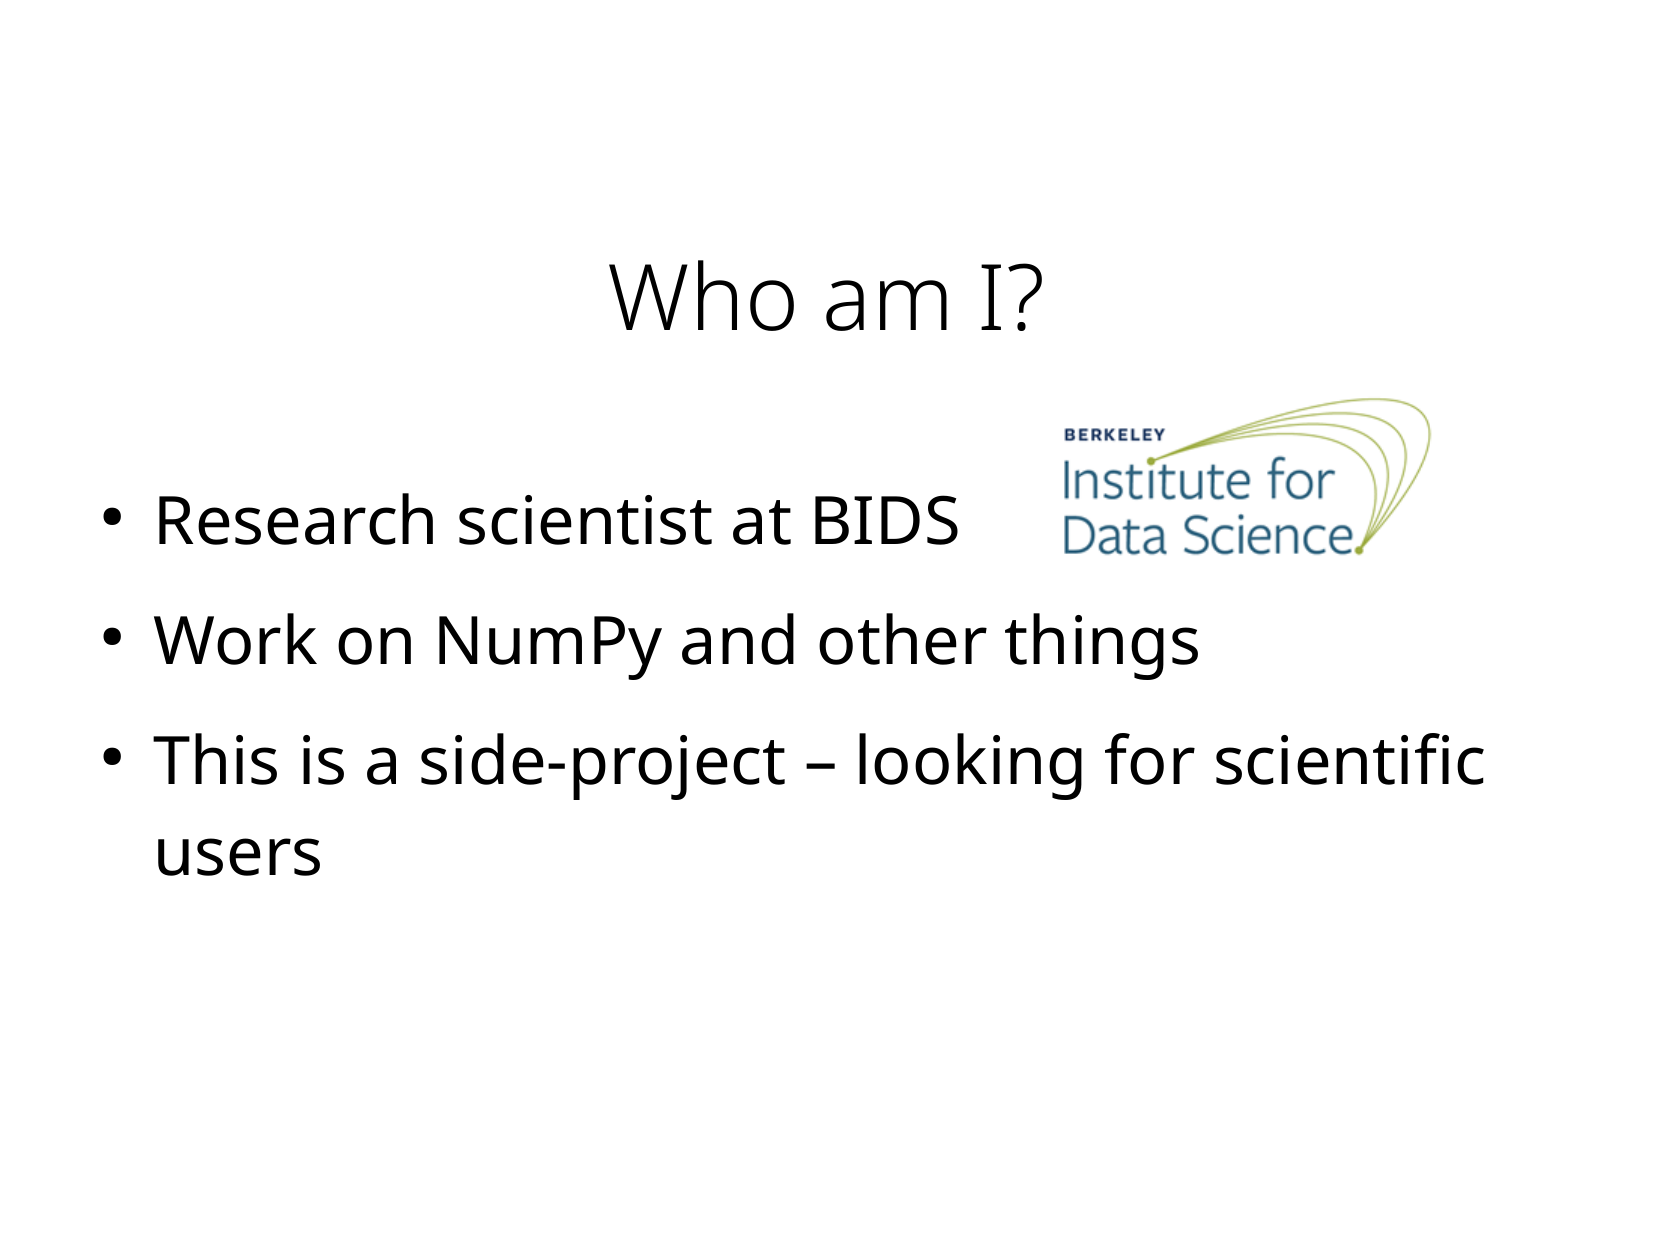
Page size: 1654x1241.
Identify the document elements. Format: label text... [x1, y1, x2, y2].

title Who am I? [82, 190, 1571, 399]
list Research scientist at BIDS Work on NumPy and other things This is a side-project – looking for scientific users [82, 473, 1571, 1193]
picture [1057, 391, 1436, 566]
